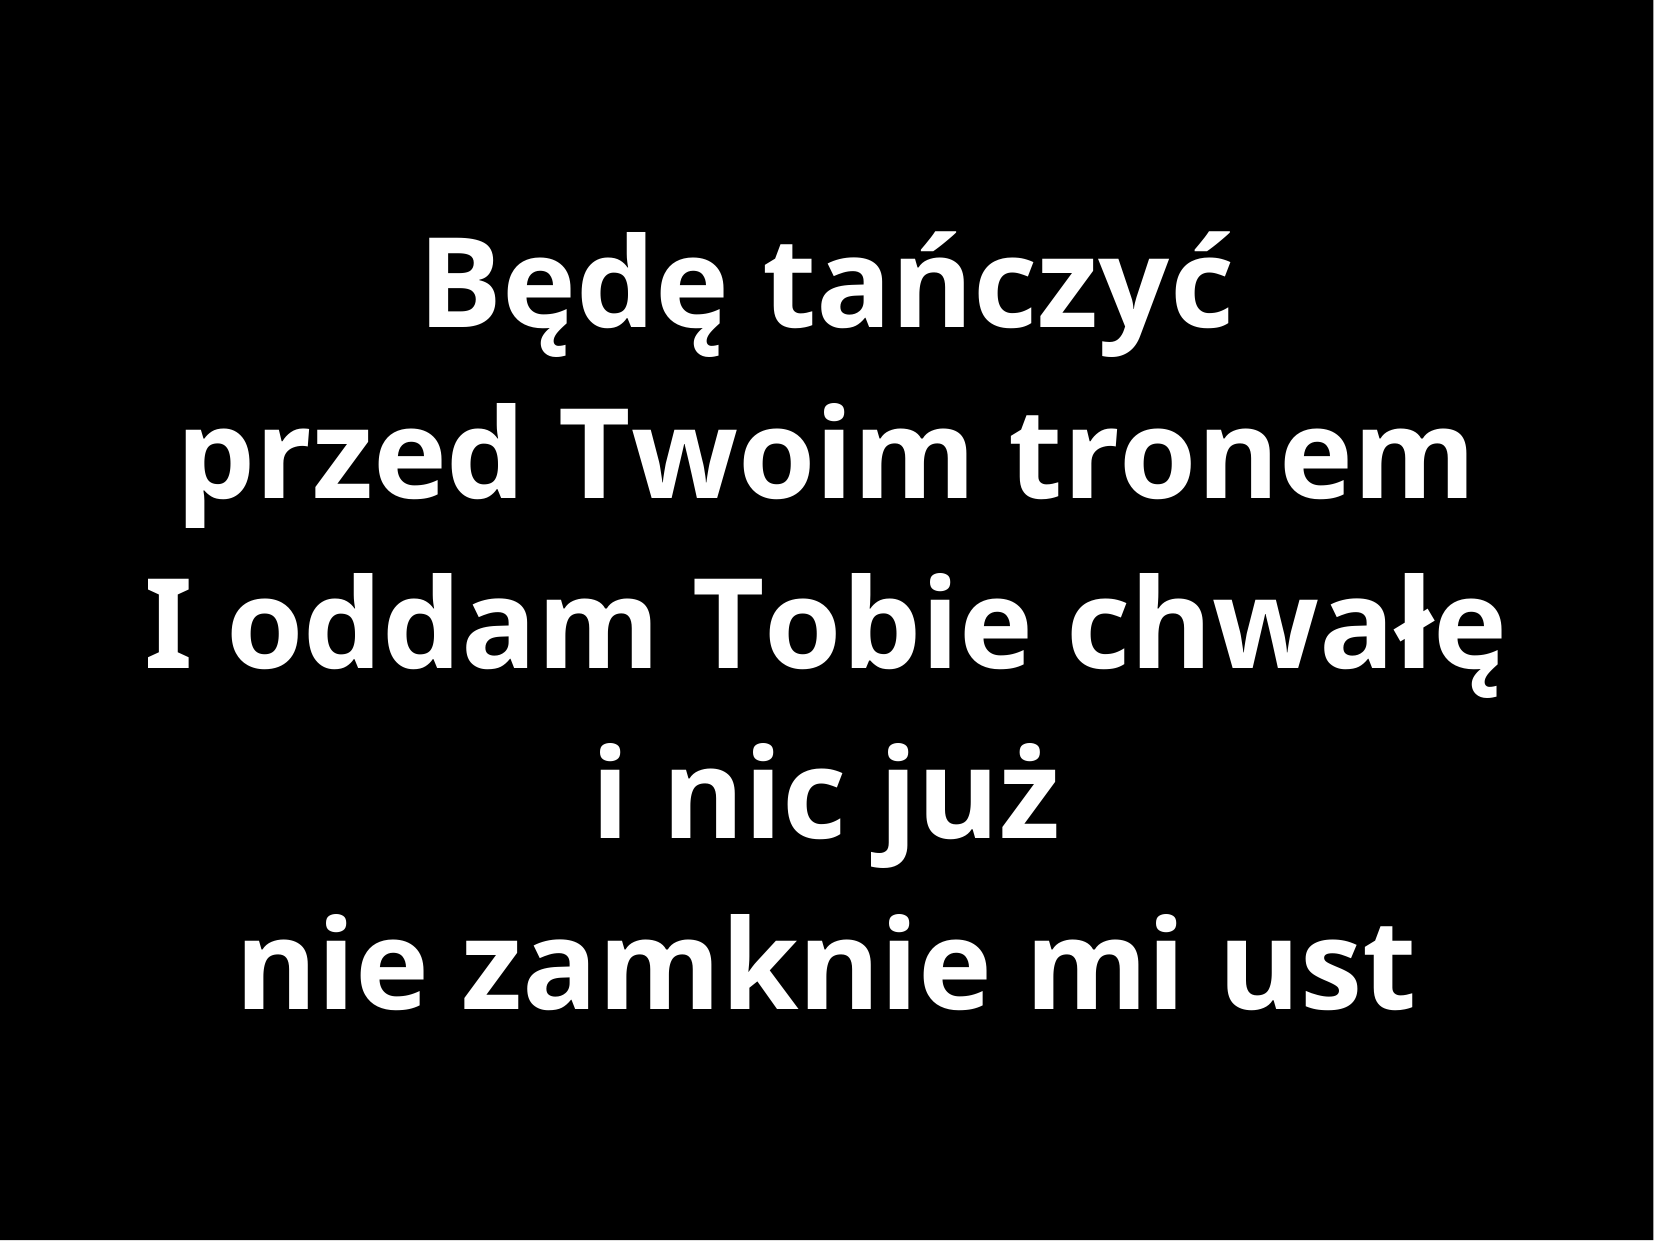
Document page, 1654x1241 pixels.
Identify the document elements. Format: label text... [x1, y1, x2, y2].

title Będę tańczyć przed Twoim tronem I oddam Tobie chwałę i nic już nie zamknie mi ust [0, 0, 1654, 1241]
